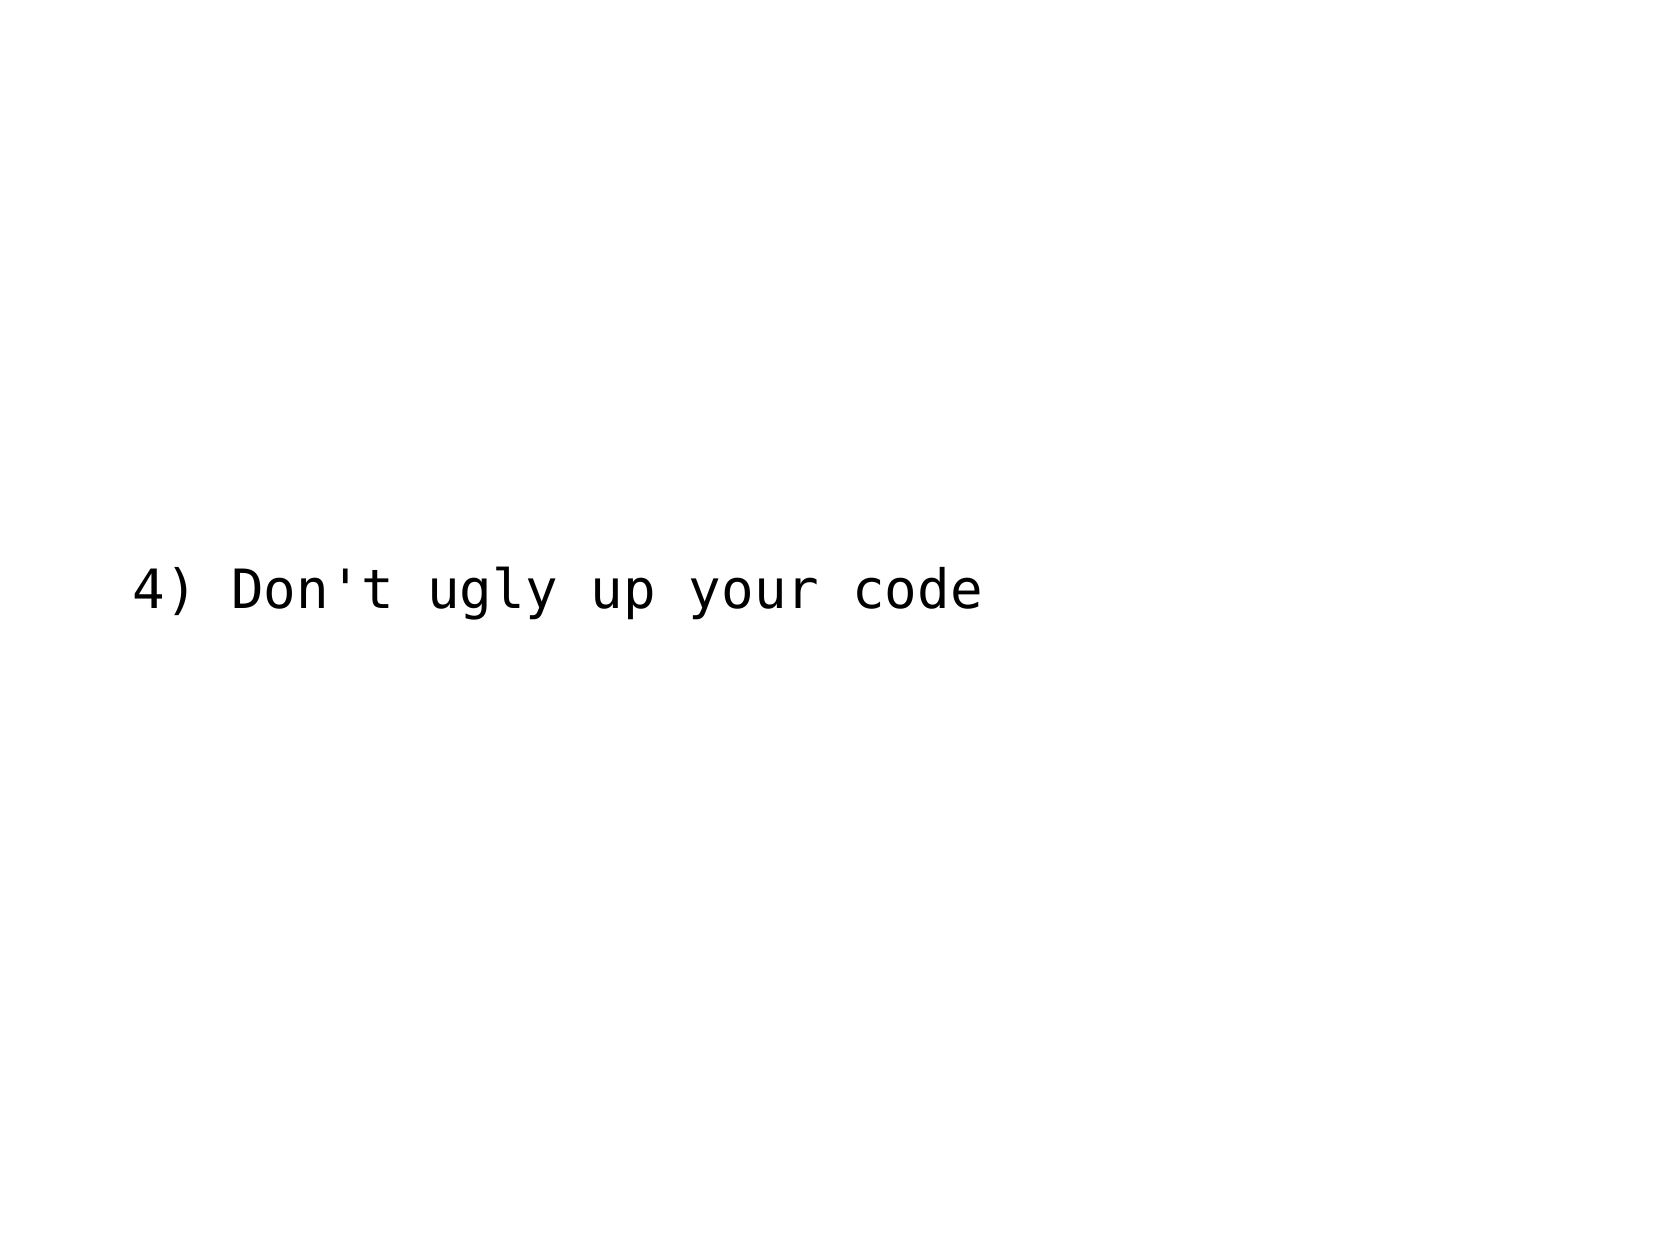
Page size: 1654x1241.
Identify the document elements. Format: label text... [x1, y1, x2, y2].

text_box Don't ugly up your code [118, 177, 1565, 813]
